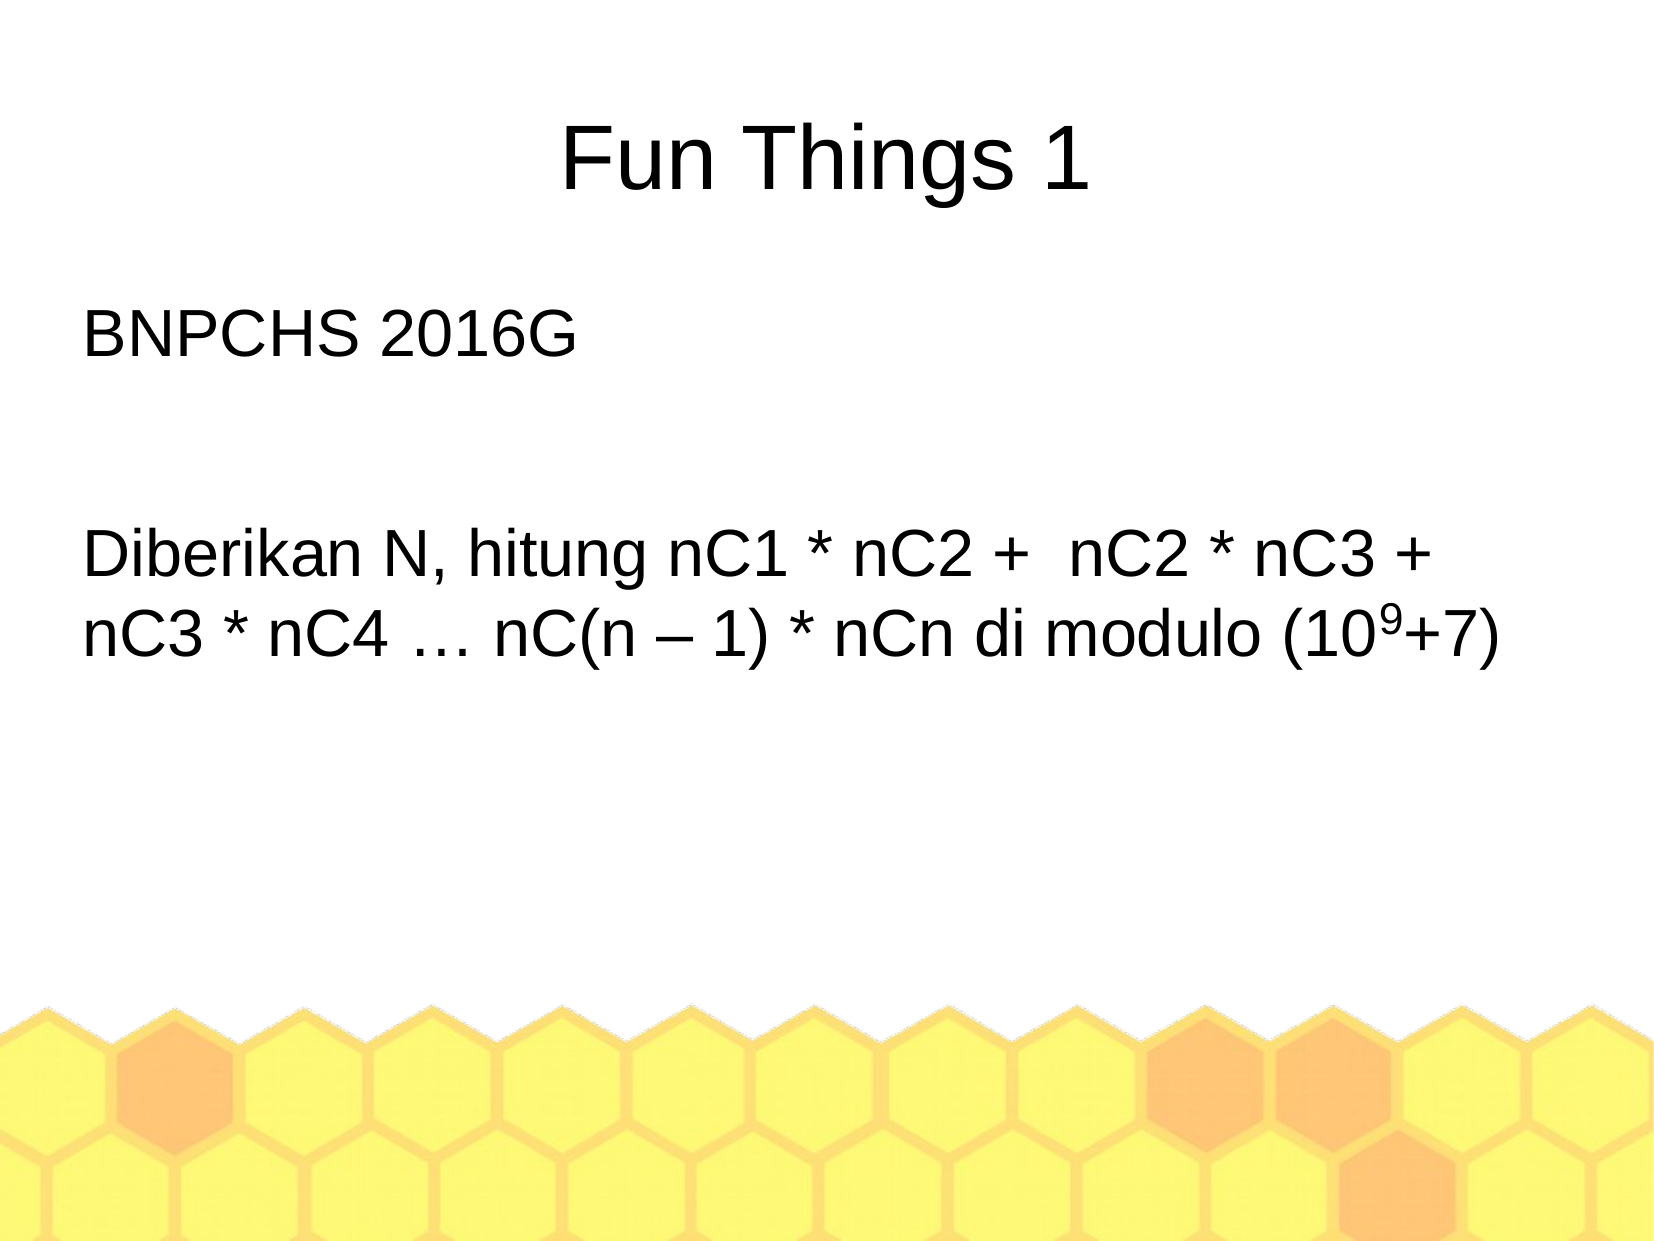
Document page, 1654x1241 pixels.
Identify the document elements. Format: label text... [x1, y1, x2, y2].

list BNPCHS 2016G Diberikan N, hitung nC1 * nC2 + nC2 * nC3 + nC3 * nC4 … nC(n – 1) * nCn di modulo (109+7) [82, 290, 1571, 1010]
title Fun Things 1 [82, 49, 1571, 257]
